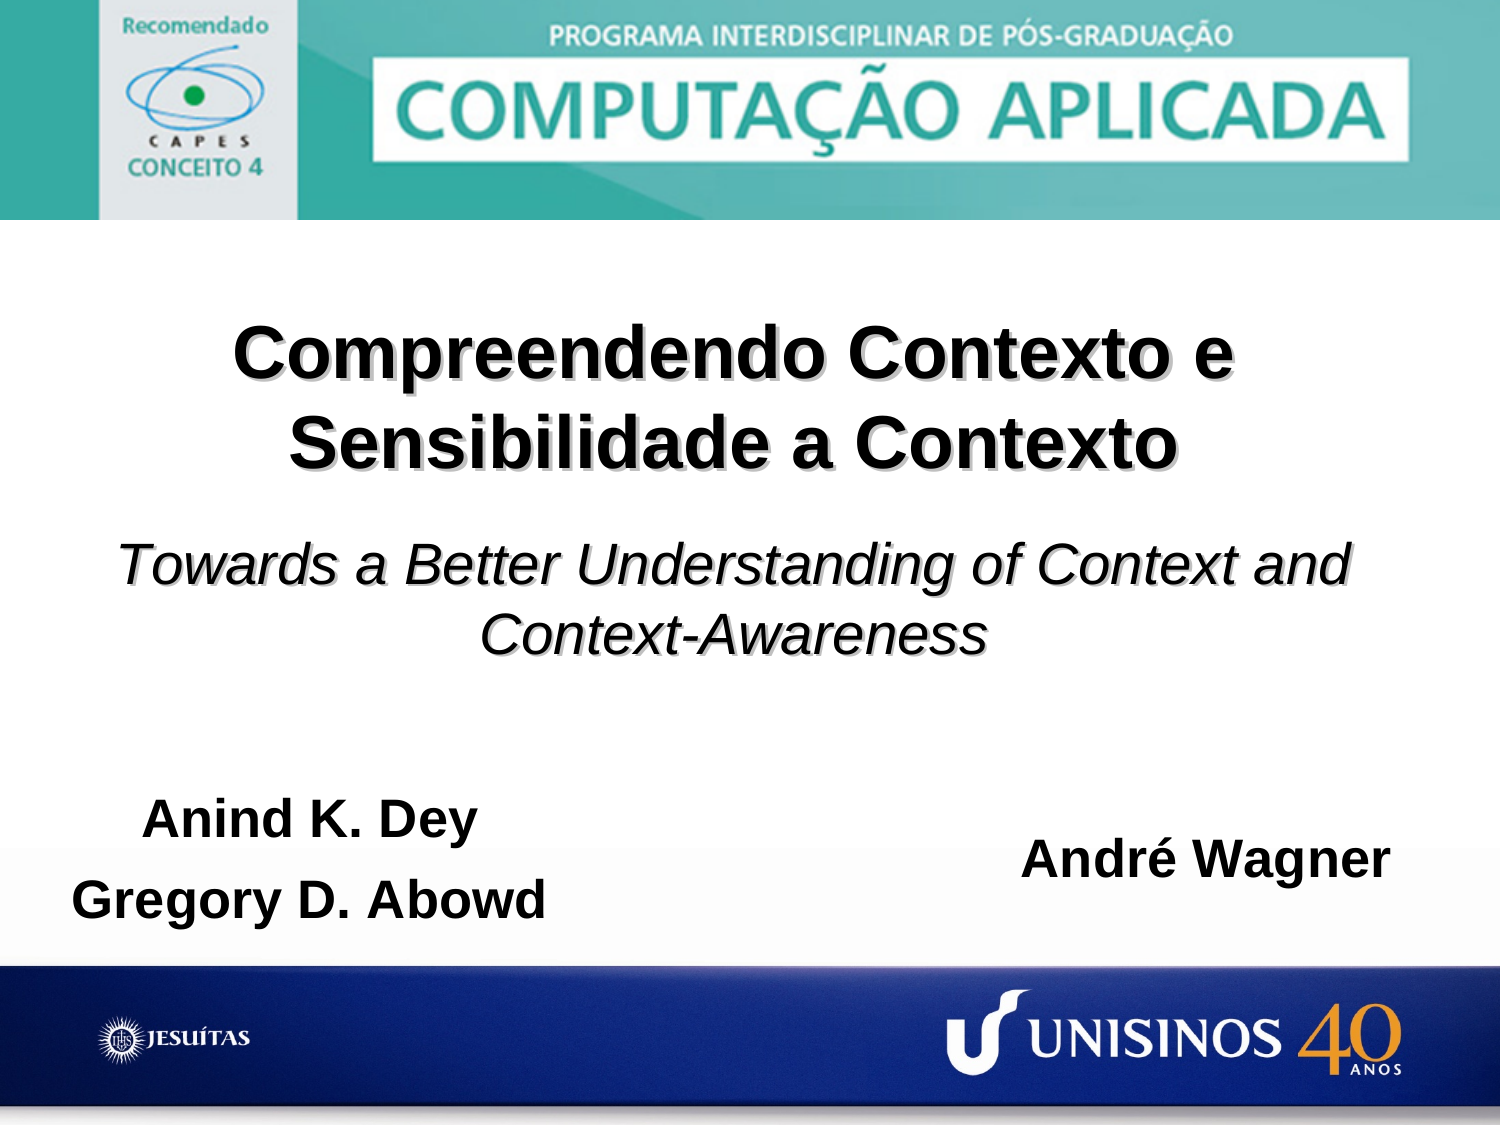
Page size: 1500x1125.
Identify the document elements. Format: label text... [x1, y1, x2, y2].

picture [0, 0, 1500, 220]
subtitle André Wagner [944, 767, 1469, 945]
title Compreendendo Contexto e Sensibilidade a Contexto [59, 295, 1410, 492]
picture [0, 848, 1500, 1125]
text_box Anind K. Dey Gregory D. Abowd [29, 767, 591, 945]
title Towards a Better Understanding of Context and Context-Awareness [59, 501, 1410, 690]
